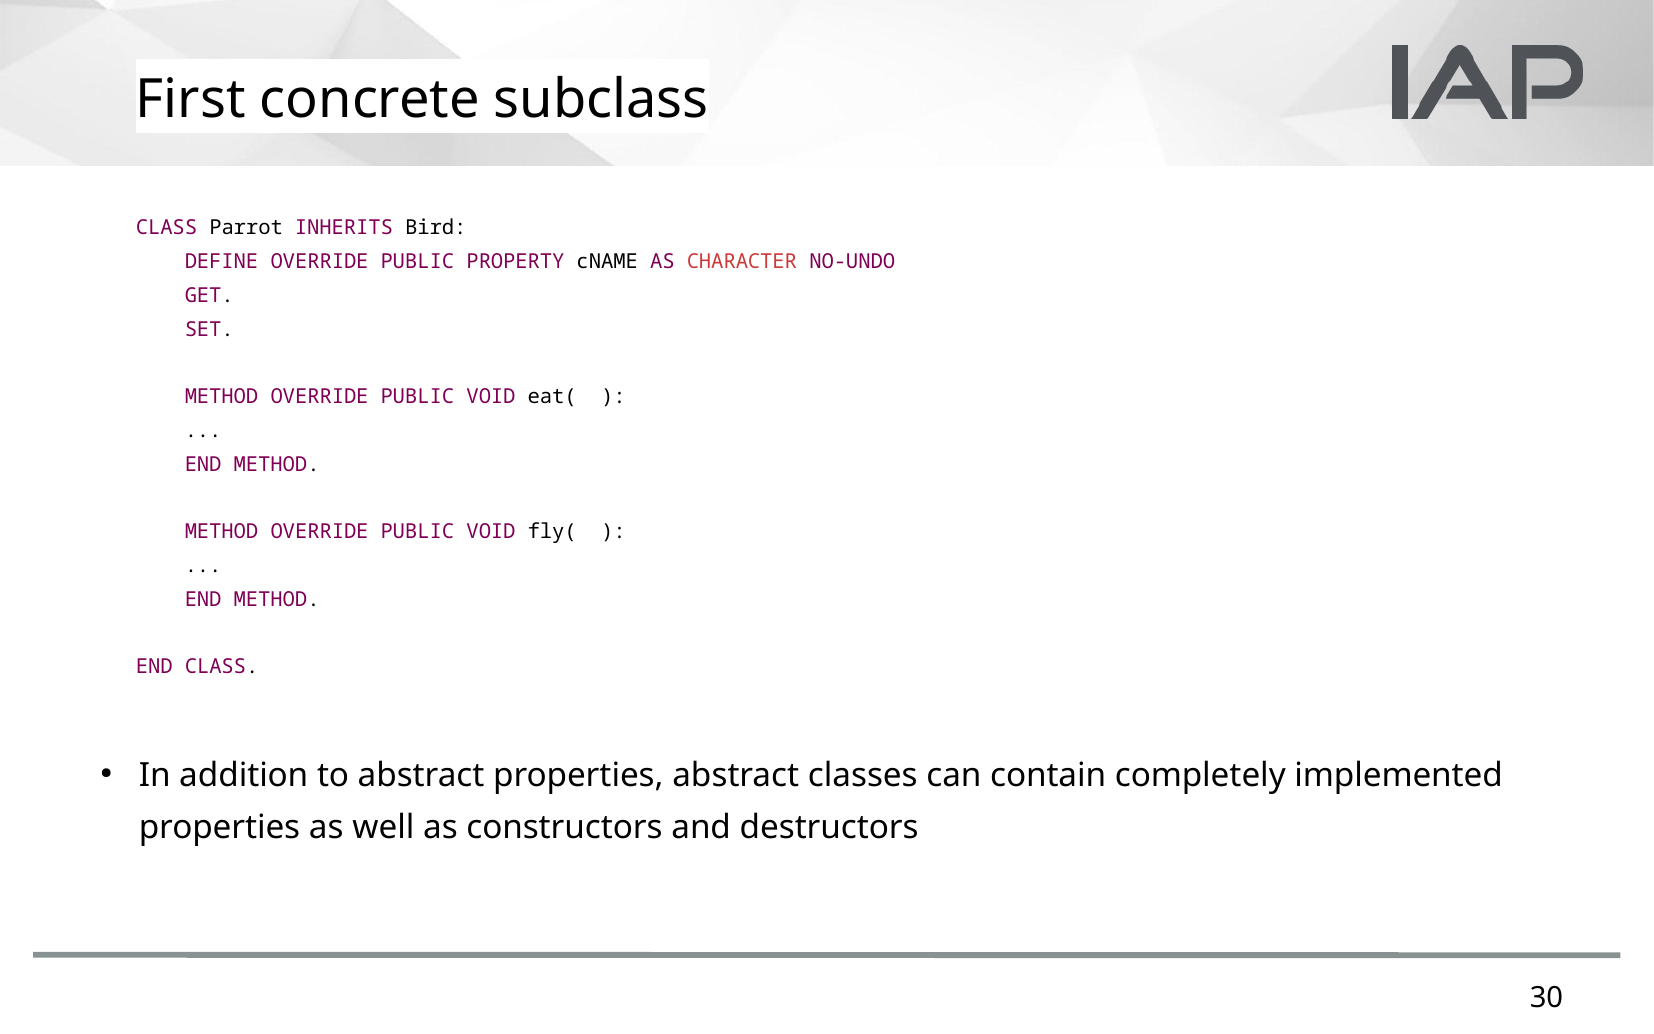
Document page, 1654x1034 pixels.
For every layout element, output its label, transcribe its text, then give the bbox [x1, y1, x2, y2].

list In addition to abstract properties, abstract classes can contain completely implemented properties as well as constructors and destructors [82, 744, 1630, 945]
title First concrete subclass [135, 41, 1264, 152]
picture [0, 0, 1654, 166]
list CLASS Parrot INHERITS Bird: DEFINE OVERRIDE PUBLIC PROPERTY cNAME AS CHARACTER NO-UNDO GET. SET. METHOD OVERRIDE PUBLIC VOID eat( ): ... END METHOD. METHOD OVERRIDE PUBLIC VOID fly( ): ... END METHOD. END CLASS. [135, 212, 1624, 686]
